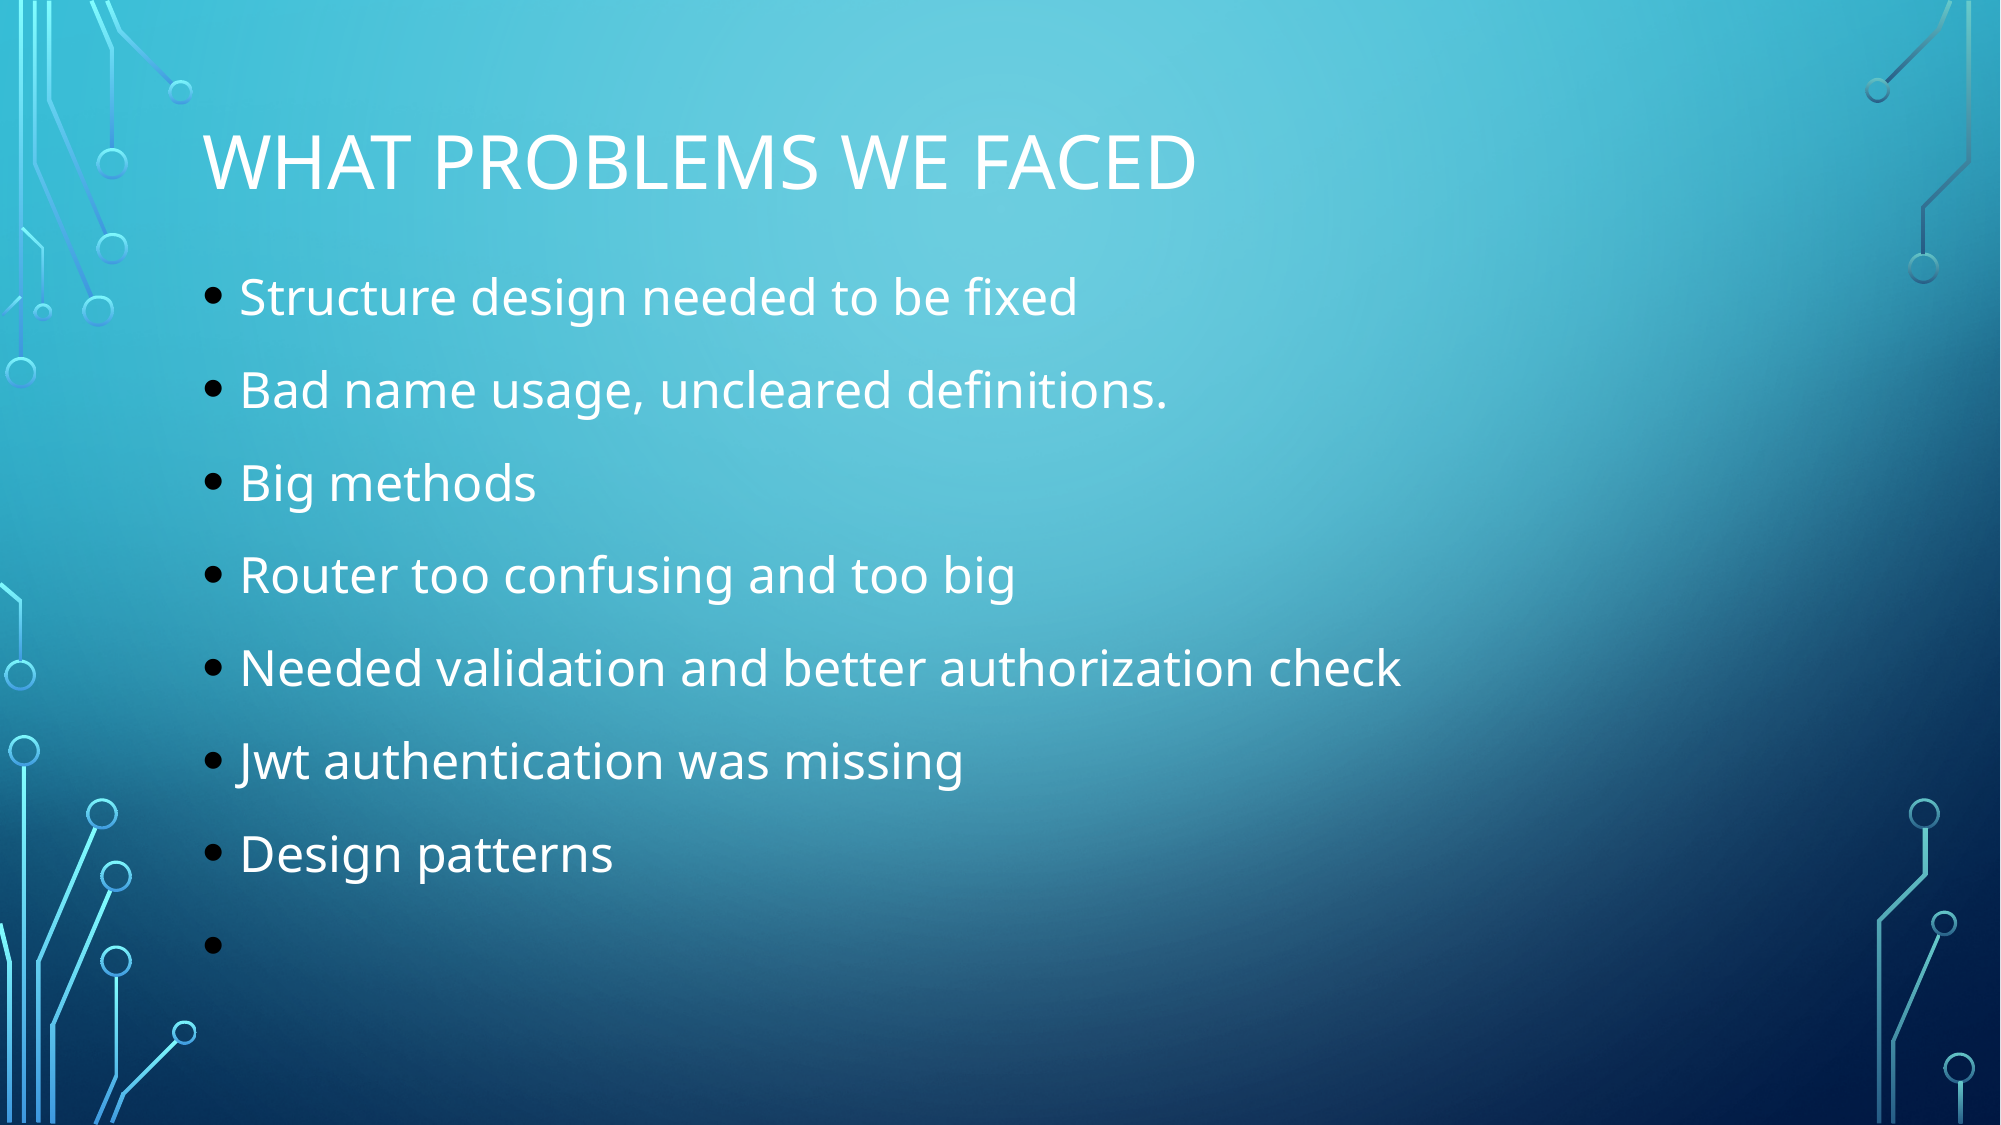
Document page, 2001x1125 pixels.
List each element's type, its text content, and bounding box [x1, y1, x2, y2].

list Structure design needed to be fixed Bad name usage, uncleared definitions. Big methods Router too confusing and too big Needed validation and better authorization check Jwt authentication was missing Design patterns [187, 245, 1813, 951]
title What problems we faced [187, 101, 1813, 230]
